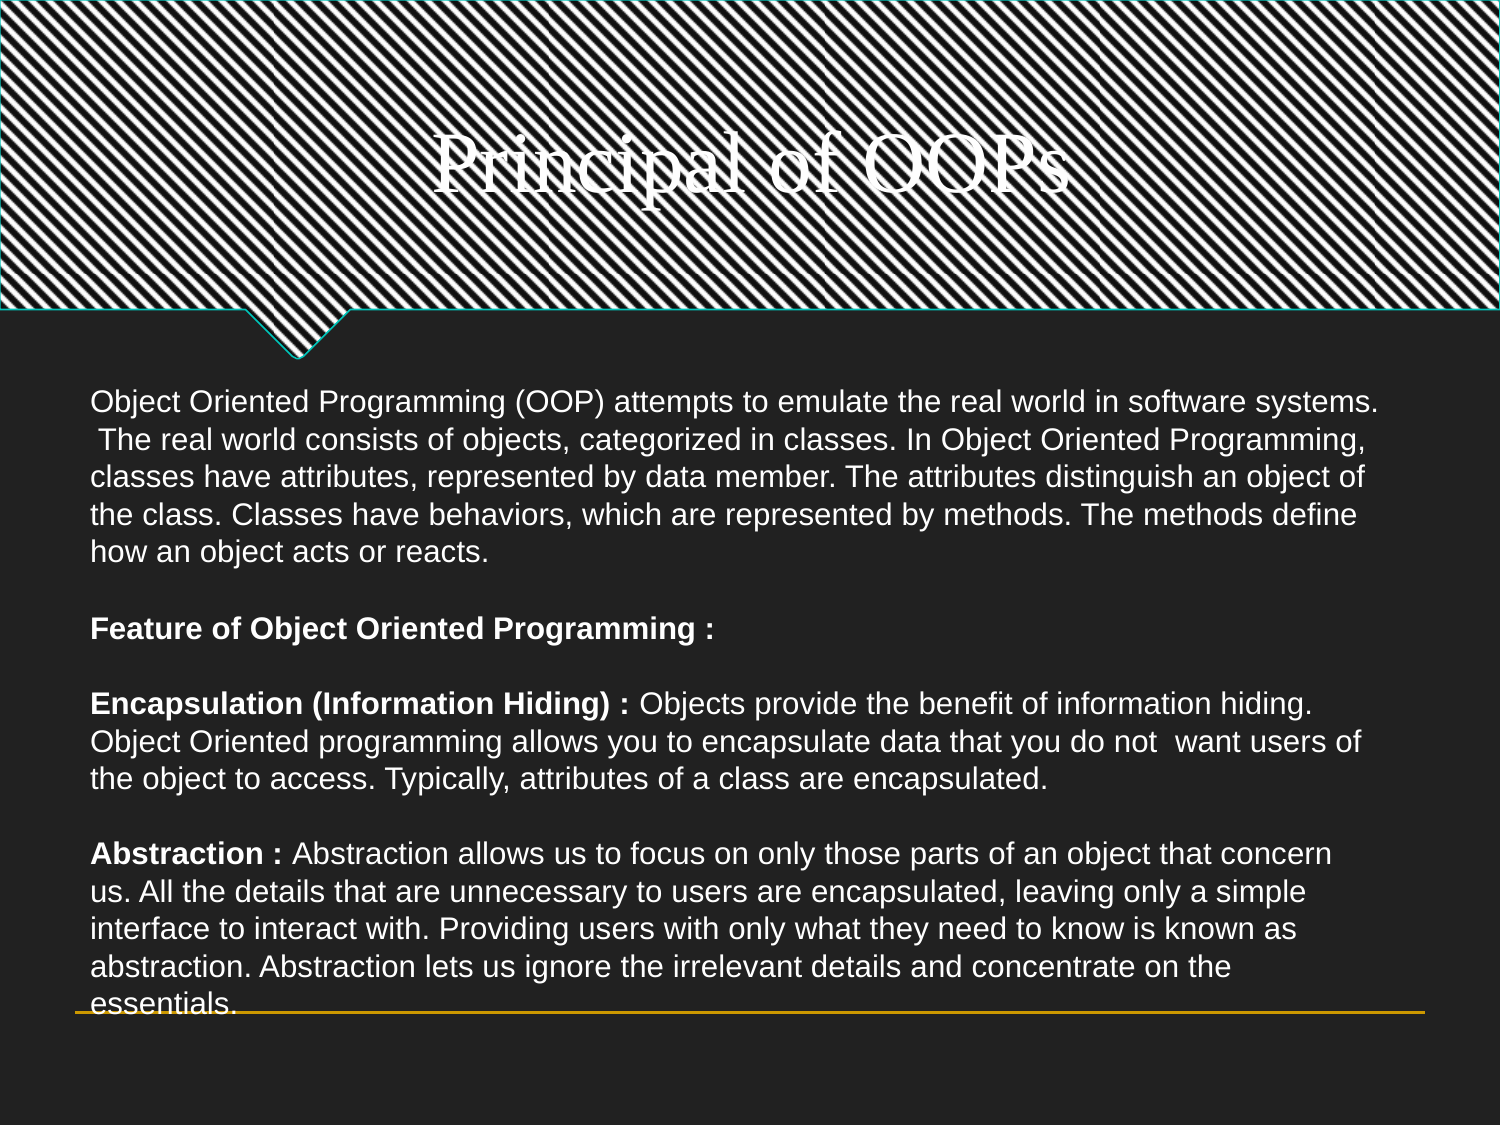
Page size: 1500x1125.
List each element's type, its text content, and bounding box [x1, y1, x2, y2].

title Principal of OOPs [87, 103, 1413, 294]
picture [1, 1, 1499, 357]
text_box Object Oriented Programming (OOP) attempts to emulate the real world in software systems. The real world consists of objects, categorized in classes. In Object Oriented Programming, classes have attributes, represented by data member. The attributes distinguish an object of the class. Classes have behaviors, which are represented by methods. The methods define how an object acts or reacts. Feature of Object Oriented Programming : Encapsulation (Information Hiding) : Objects provide the benefit of information hiding. Object Oriented programming allows you to encapsulate data that you do not want users of the object to access. Typically, attributes of a class are encapsulated. Abstraction : Abstraction allows us to focus on only those parts of an object that concern us. All the details that are unnecessary to users are encapsulated, leaving only a simple interface to interact with. Providing users with only what they need to know is known as abstraction. Abstraction lets us ignore the irrelevant details and concentrate on the essentials. [87, 379, 1389, 1022]
